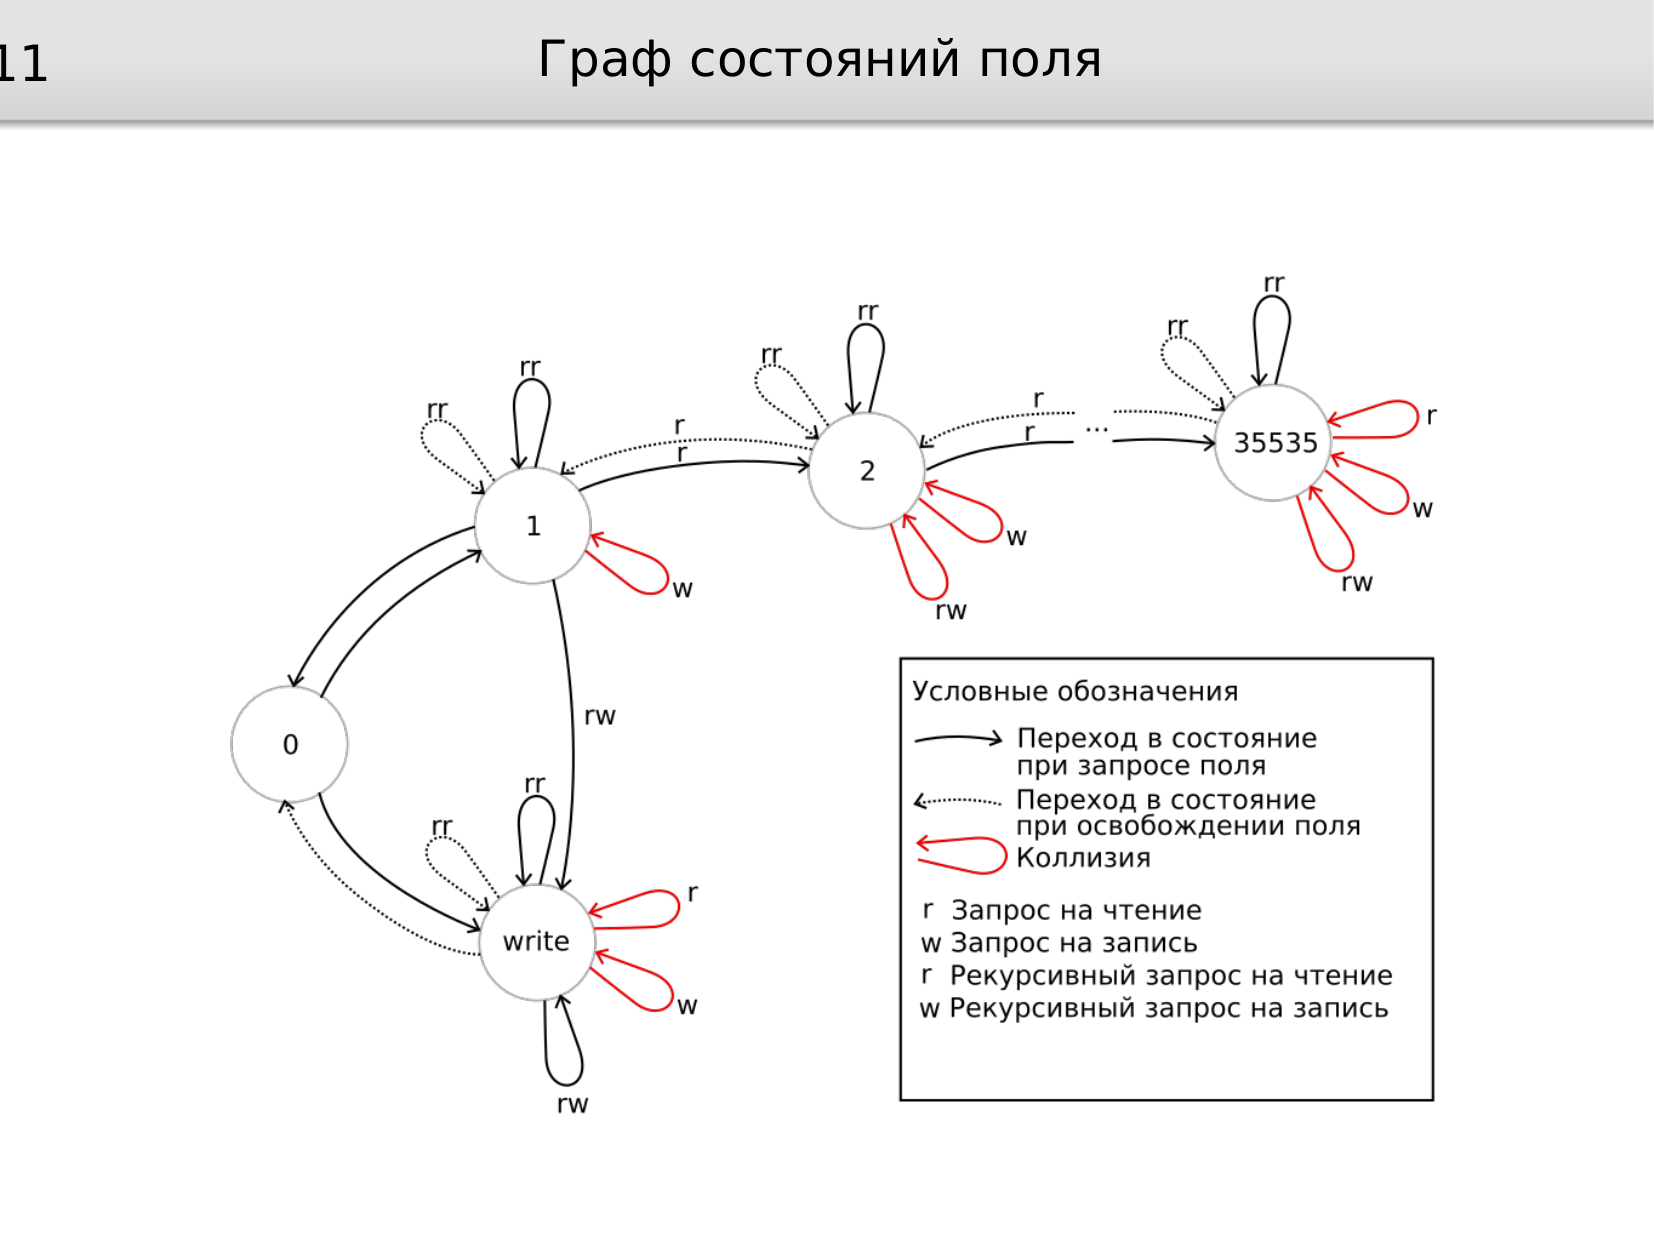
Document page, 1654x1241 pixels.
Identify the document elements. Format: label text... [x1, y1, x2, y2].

title Граф состояний поля [271, 23, 1371, 95]
picture [0, 0, 1654, 1241]
